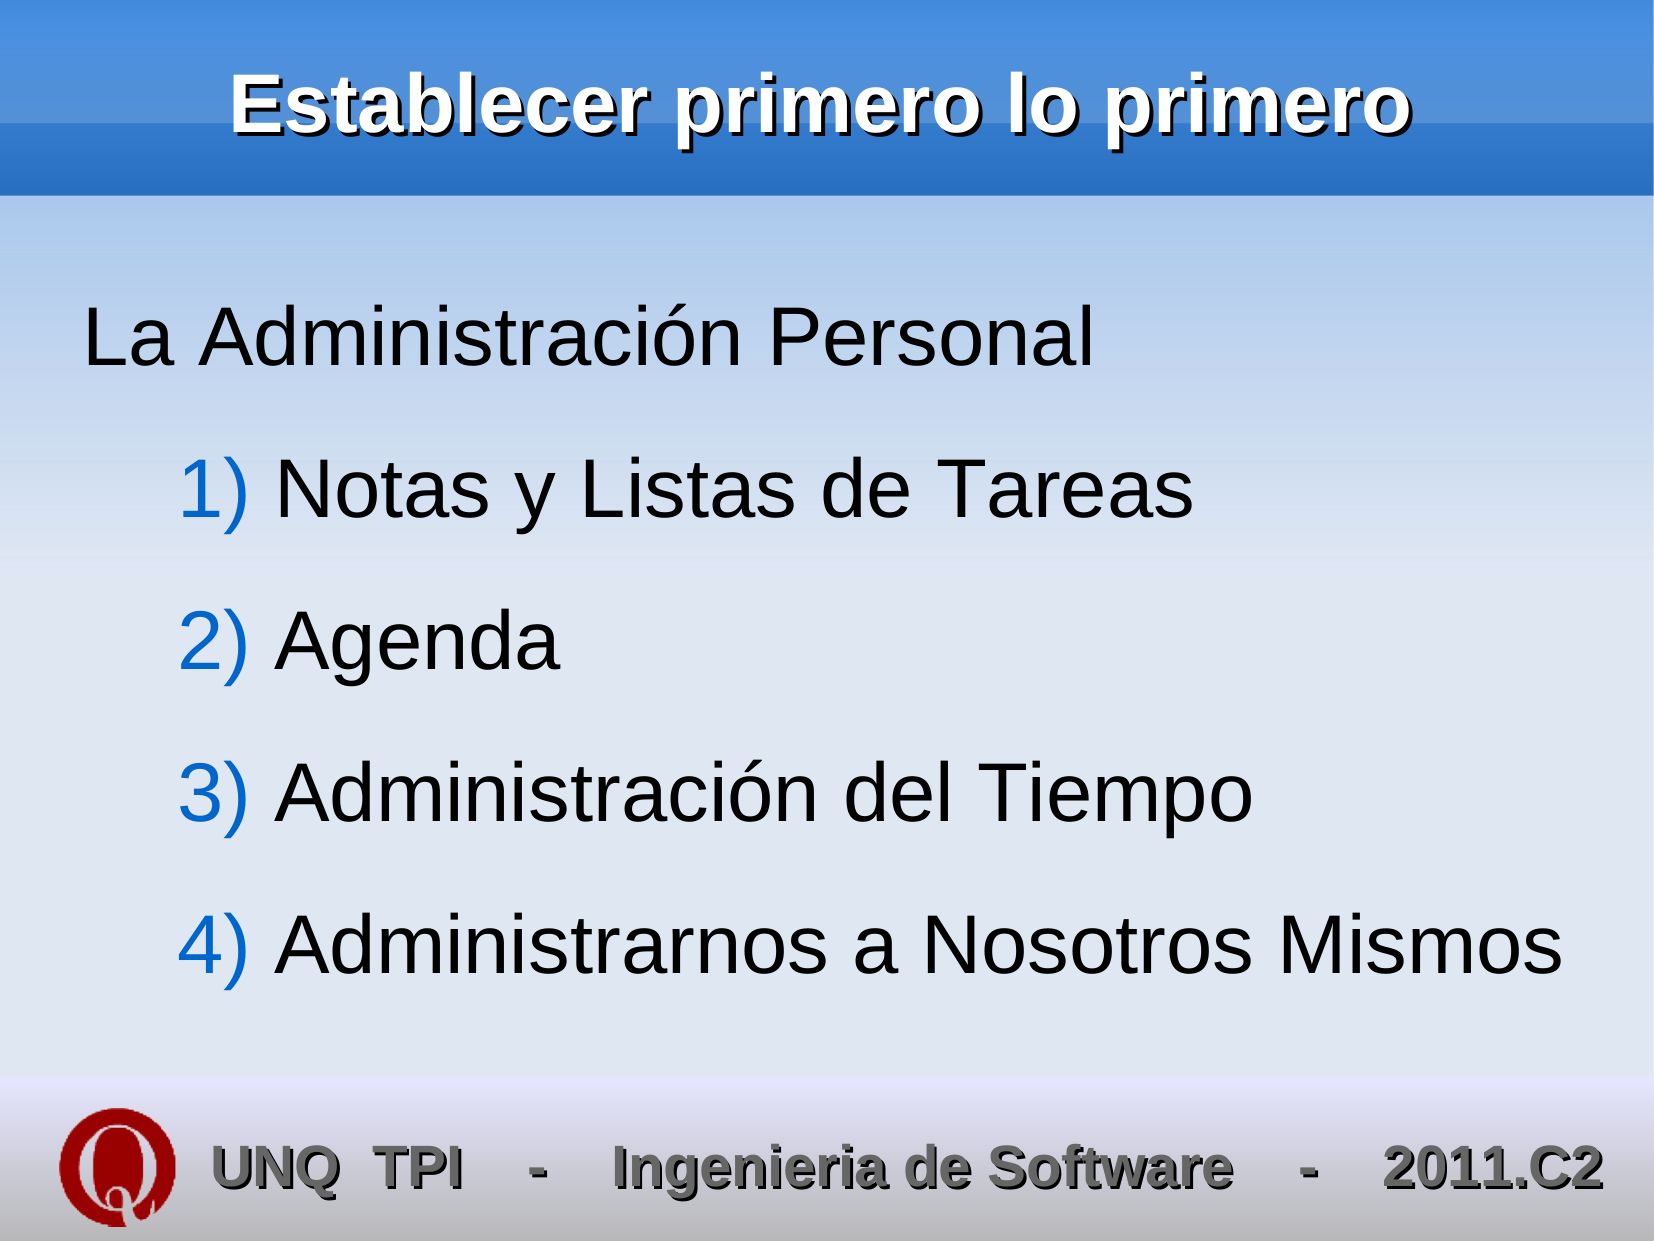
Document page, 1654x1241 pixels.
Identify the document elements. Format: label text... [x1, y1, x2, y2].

title Establecer primero lo primero [76, 0, 1566, 208]
picture [0, 0, 1654, 1077]
title UNQ TPI - Ingenieria de Software - 2011.C2 [0, 1077, 1654, 1241]
picture [59, 1108, 178, 1227]
list La Administración Personal Notas y Listas de Tareas Agenda Administración del Tiempo Administrarnos a Nosotros Mismos [82, 290, 1571, 1077]
